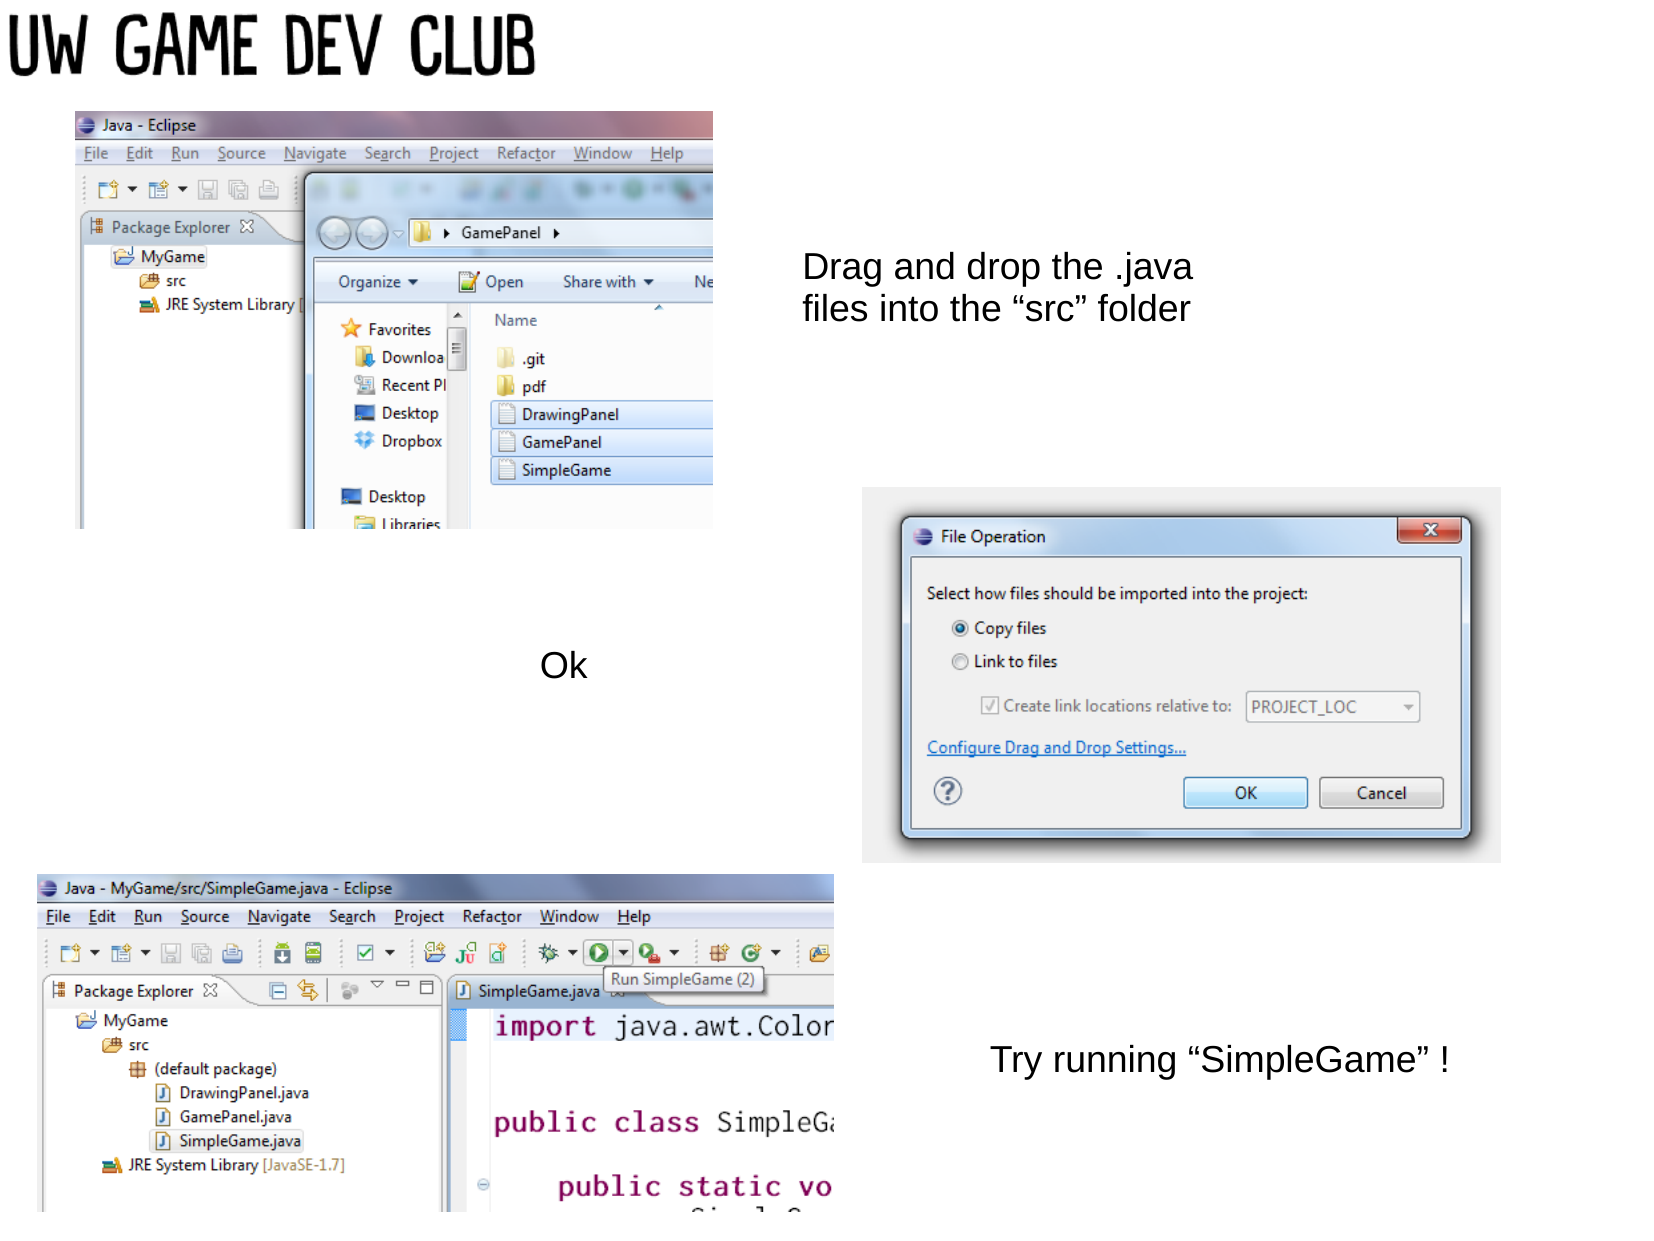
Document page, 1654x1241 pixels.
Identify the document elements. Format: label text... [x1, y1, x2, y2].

picture [2, 7, 551, 82]
text_box Drag and drop the .java files into the “src” folder [787, 238, 1238, 338]
picture [862, 487, 1501, 863]
text_box Ok [525, 637, 976, 695]
picture [75, 111, 713, 529]
picture [37, 874, 834, 1212]
text_box Try running “SimpleGame” ! [975, 1030, 1538, 1088]
